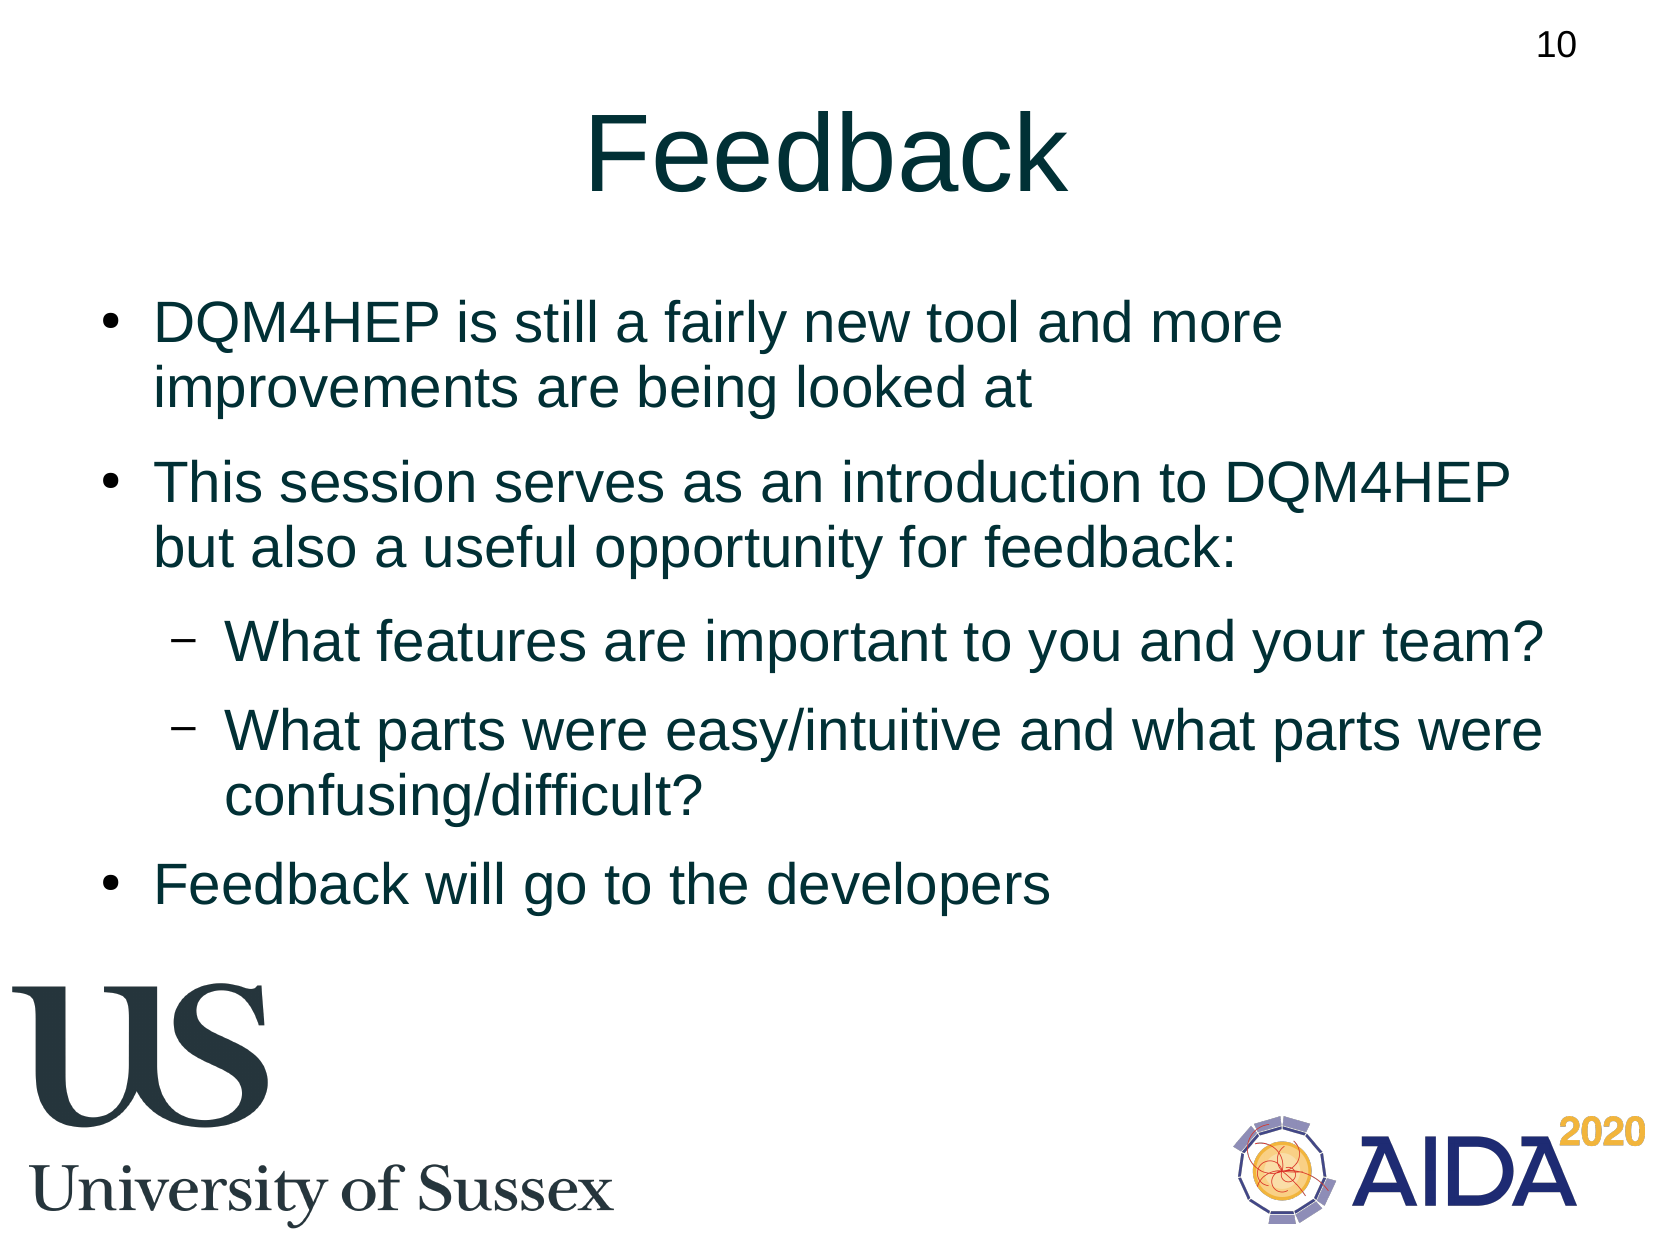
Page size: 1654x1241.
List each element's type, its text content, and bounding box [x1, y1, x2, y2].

picture [1233, 1116, 1645, 1224]
text_box <number> [1521, 16, 1654, 84]
list DQM4HEP is still a fairly new tool and more improvements are being looked at This session serves as an introduction to DQM4HEP but also a useful opportunity for feedback: What features are important to you and your team? What parts were easy/intuitive and what parts were confusing/difficult? Feedback will go to the developers [82, 290, 1571, 995]
title Feedback [82, 49, 1571, 257]
picture [11, 982, 615, 1229]
